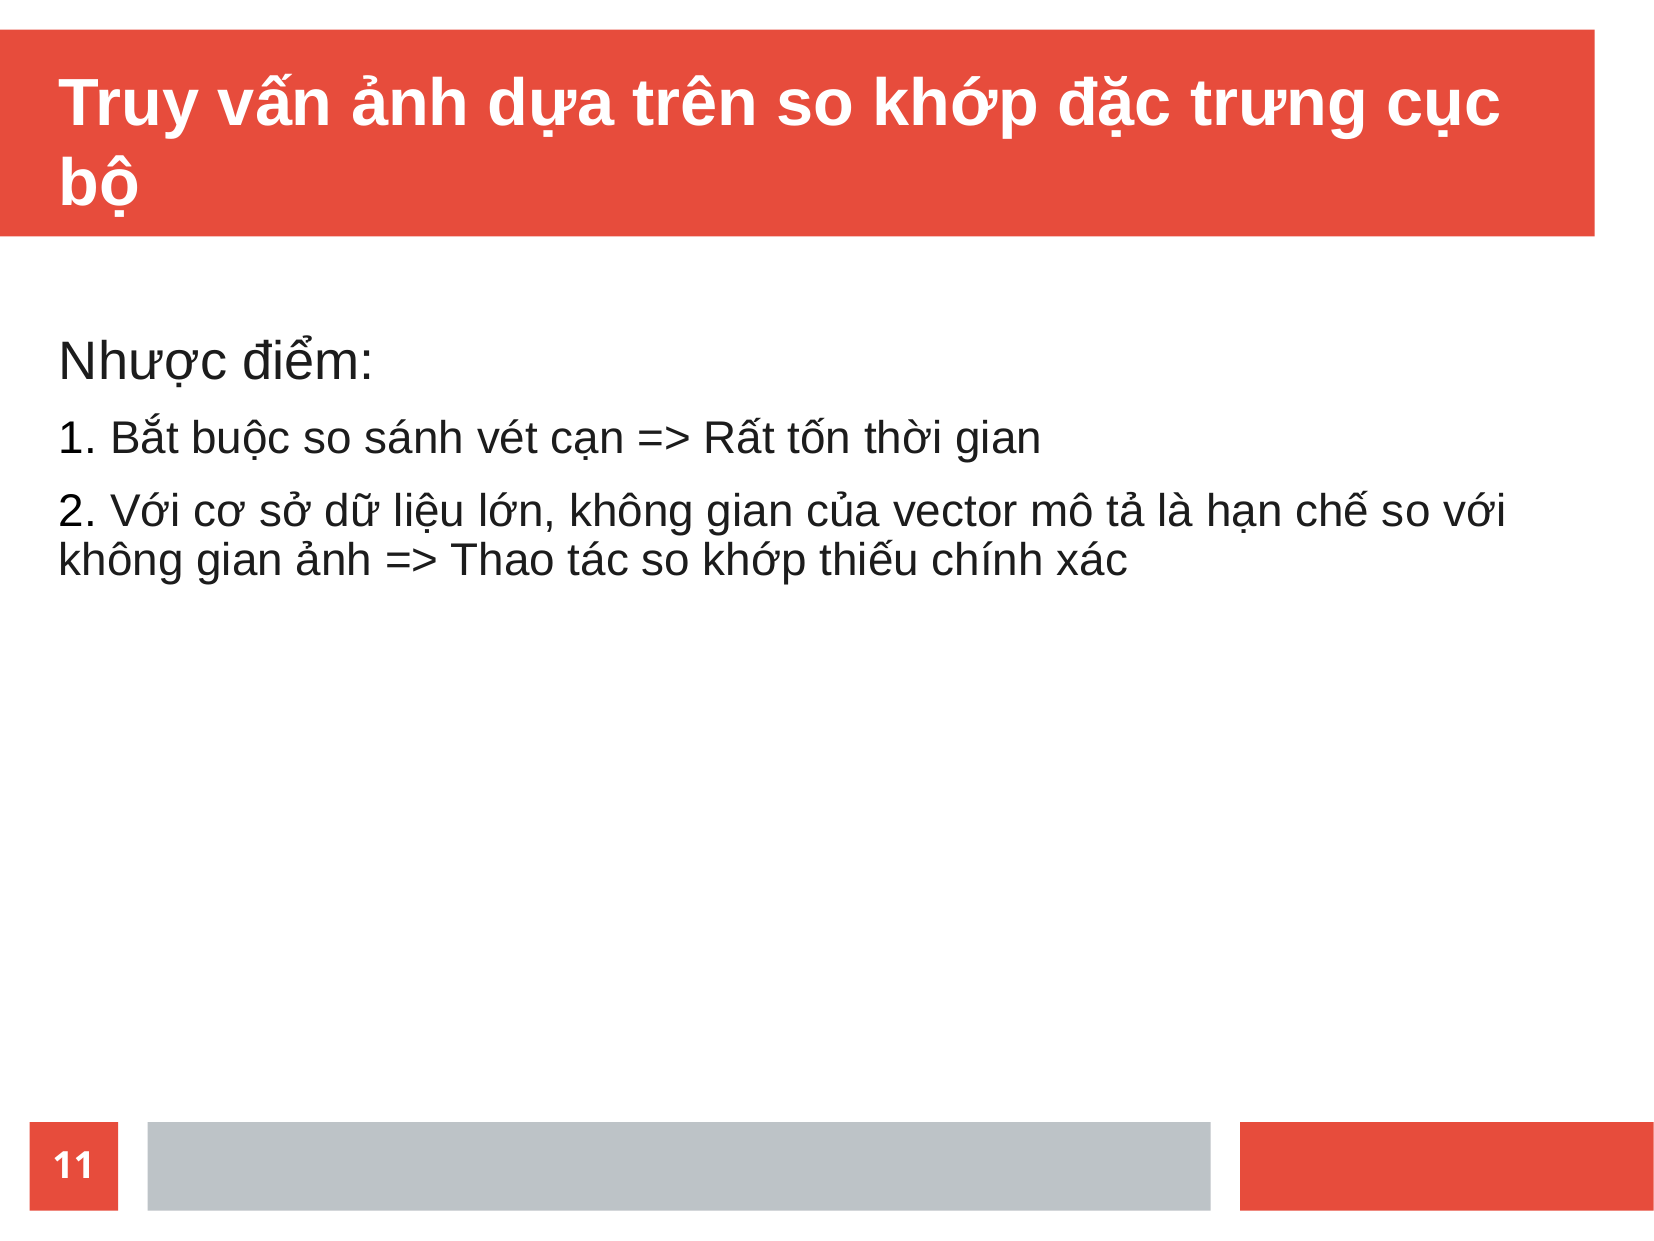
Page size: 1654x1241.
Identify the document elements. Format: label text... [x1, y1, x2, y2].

text_box [29, 1122, 119, 1211]
list Nhược điểm: Bắt buộc so sánh vét cạn => Rất tốn thời gian Với cơ sở dữ liệu lớn, không gian của vector mô tả là hạn chế so với không gian ảnh => Thao tác so khớp thiếu chính xác [59, 324, 1565, 1093]
title Truy vấn ảnh dựa trên so khớp đặc trưng cục bộ [59, 59, 1595, 207]
